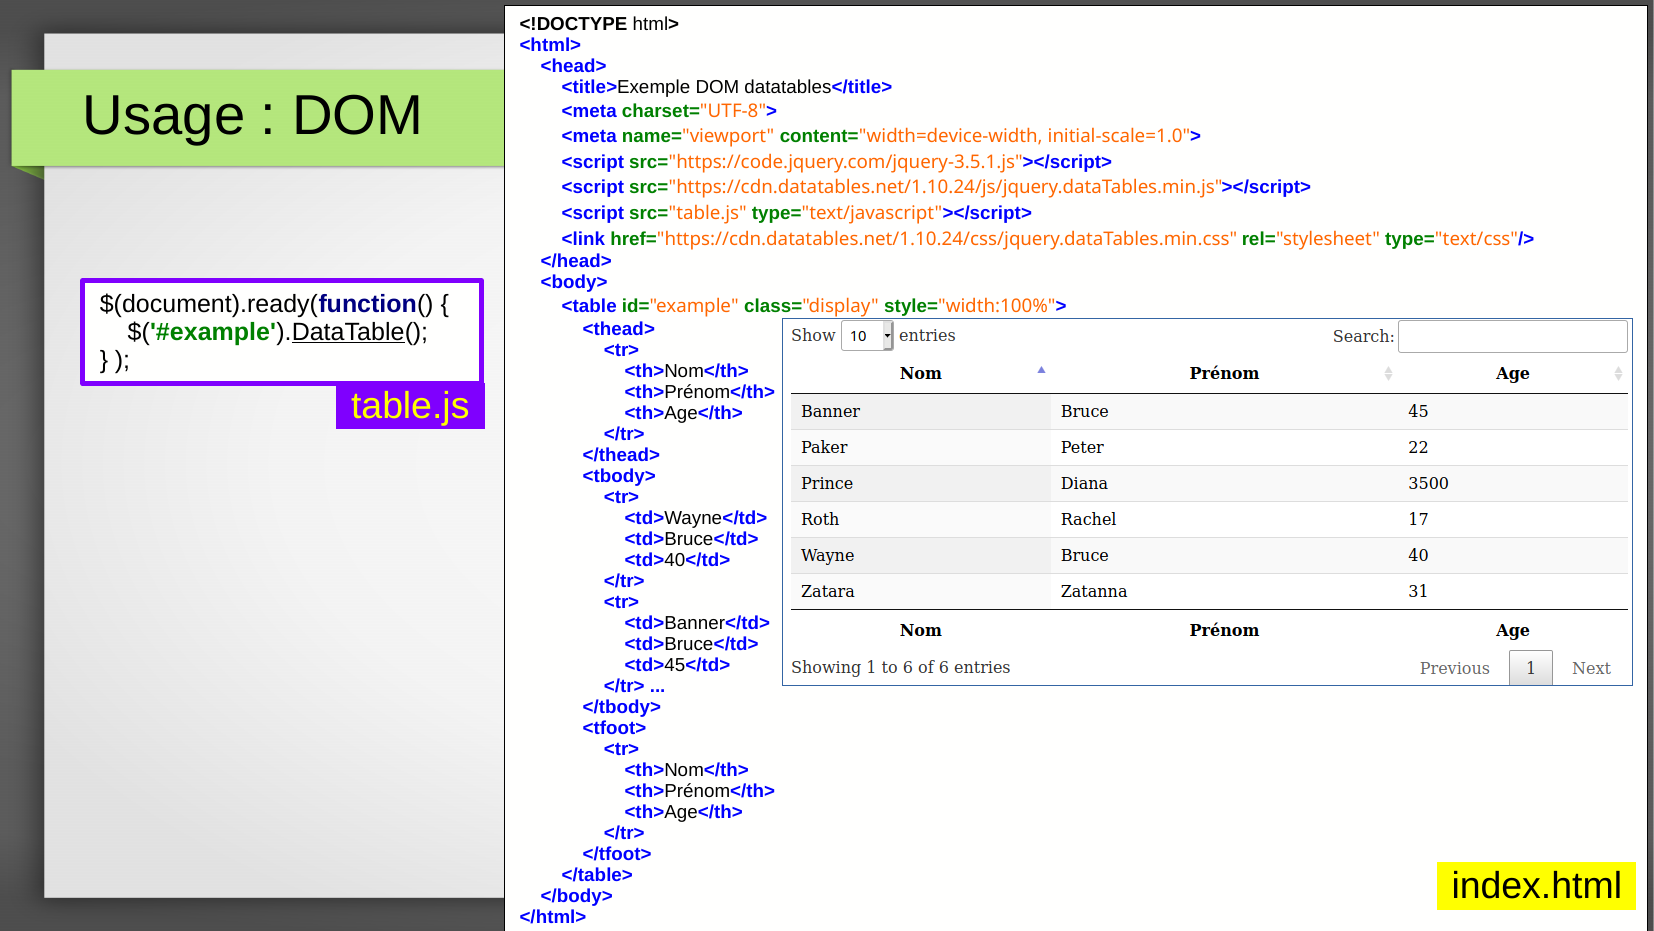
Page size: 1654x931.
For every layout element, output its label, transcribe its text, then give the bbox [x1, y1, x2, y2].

text_box $(document).ready(function() { $('#example').DataTable(); } ); [82, 280, 482, 384]
text_box table.js [336, 383, 485, 429]
title Usage : DOM [82, 70, 504, 160]
text_box <!DOCTYPE html> <html> <head> <title>Exemple DOM datatables</title> <meta charset="UTF-8"> <meta name="viewport" content="width=device-width, initial-scale=1.0"> <script src="https://code.jquery.com/jquery-3.5.1.js"></script> <script src="https://cdn.datatables.net/1.10.24/js/jquery.dataTables.min.js"></script> <script src="table.js" type="text/javascript"></script> <link href="https://cdn.datatables.net/1.10.24/css/jquery.dataTables.min.css" rel="stylesheet" type="text/css"/> </head> <body> <table id="example" class="display" style="width:100%"> <thead> <tr> <th>Nom</th> <th>Prénom</th> <th>Age</th> </tr> </thead> <tbody> <tr> <td>Wayne</td> <td>Bruce</td> <td>40</td> </tr> <tr> <td>Banner</td> <td>Bruce</td> <td>45</td> </tr> ... </tbody> <tfoot> <tr> <th>Nom</th> <th>Prénom</th> <th>Age</th> </tr> </tfoot> </table> </body> </html> [504, 5, 1648, 911]
picture [782, 318, 1633, 686]
picture [0, 0, 1654, 931]
text_box index.html [1437, 862, 1636, 910]
